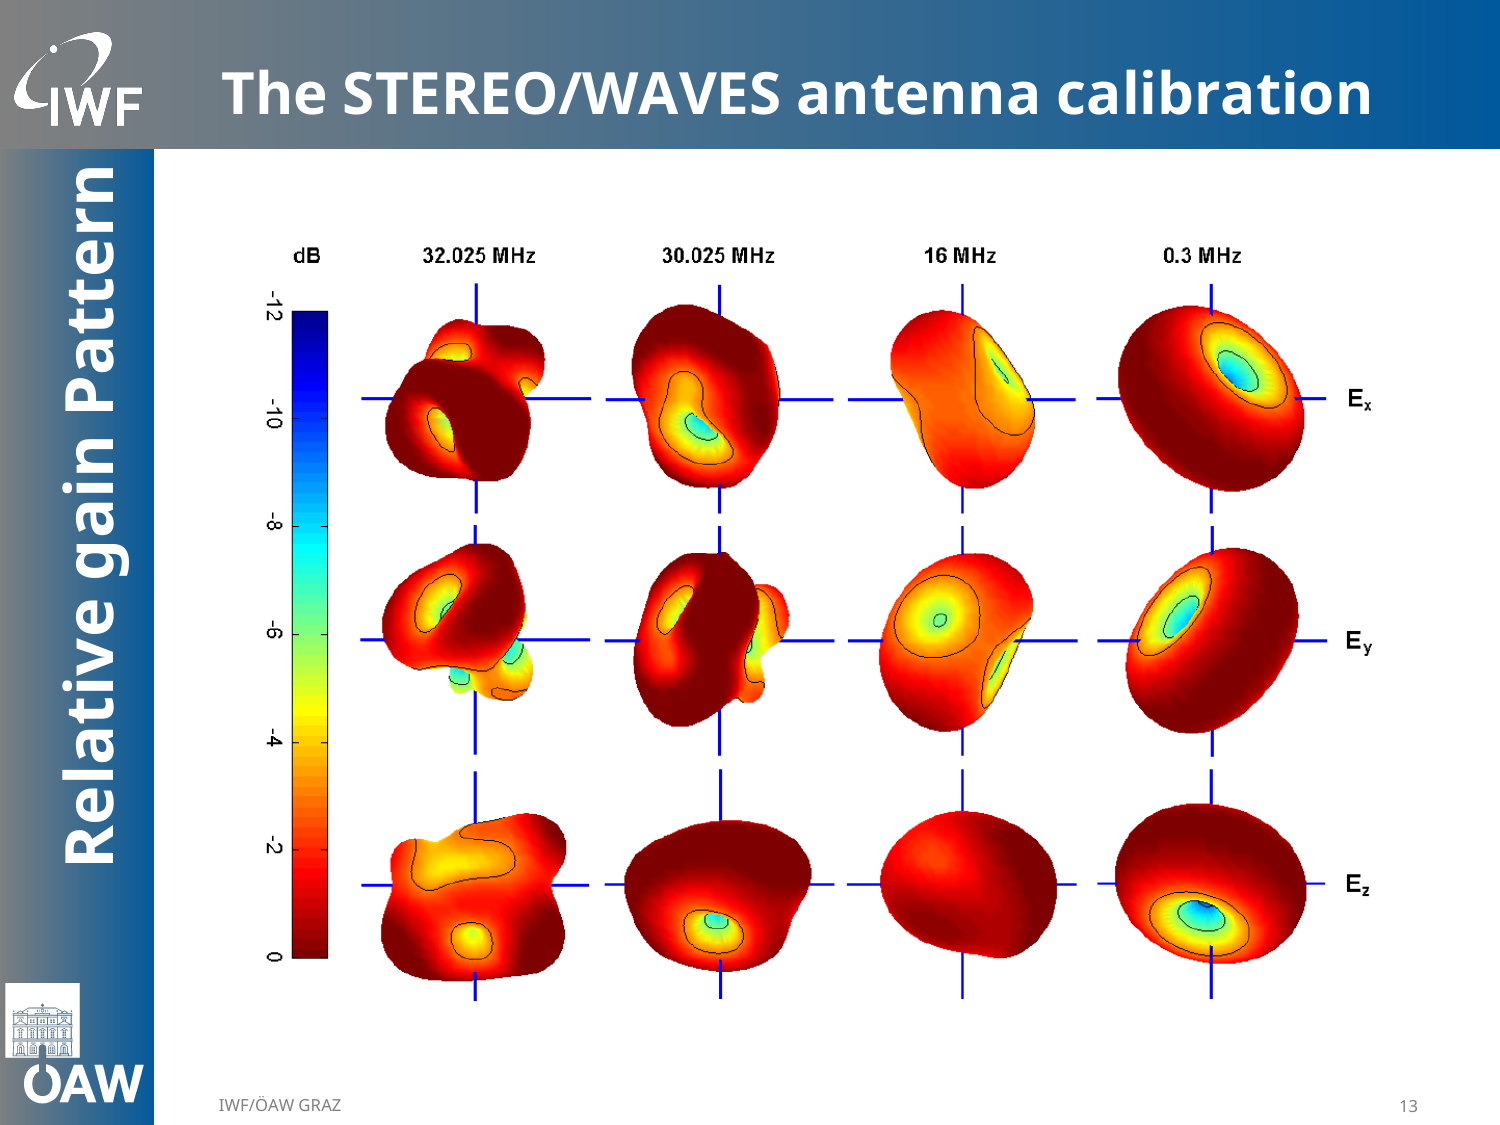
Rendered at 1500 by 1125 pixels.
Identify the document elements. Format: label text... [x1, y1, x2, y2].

picture [5, 983, 154, 1105]
picture [8, 32, 154, 132]
text_box Relative gain Pattern [29, 148, 154, 959]
picture [258, 223, 1384, 1004]
title The STEREO/WAVES antenna calibration [206, 16, 1459, 176]
